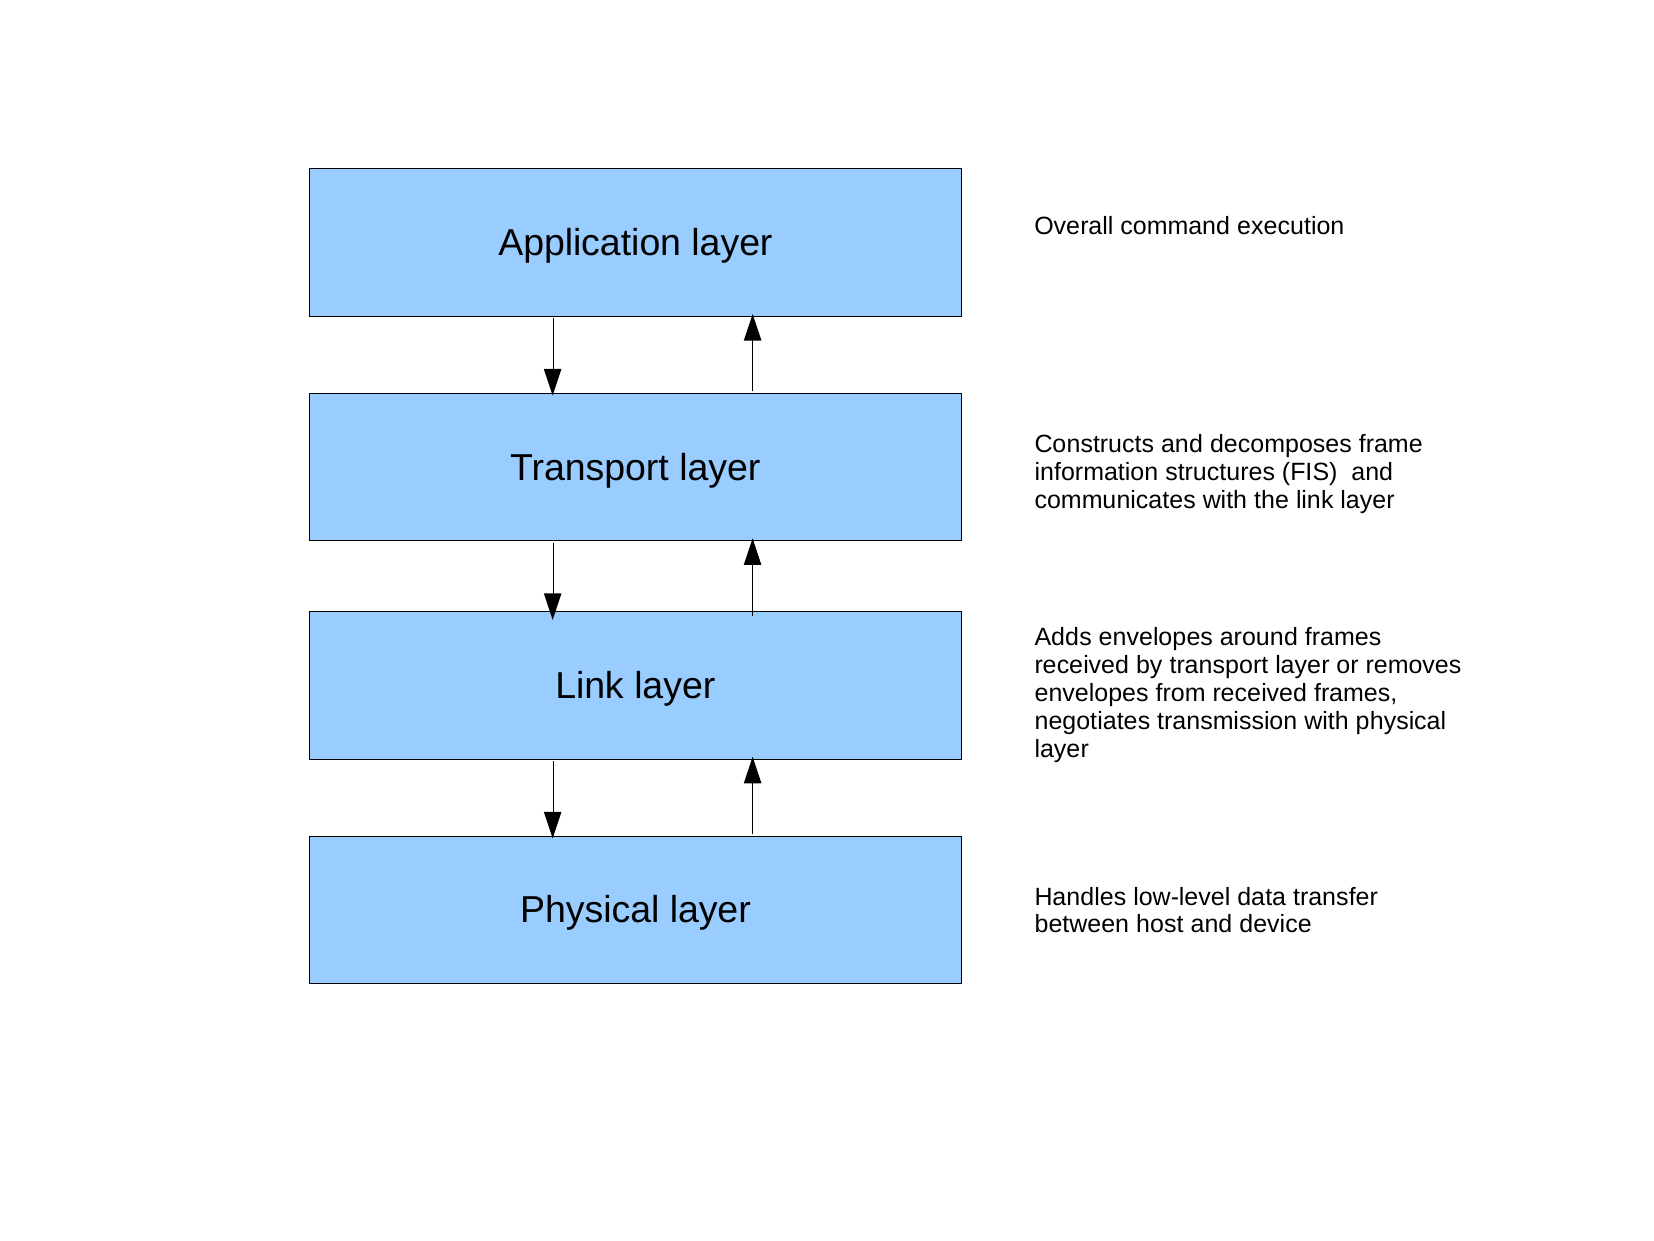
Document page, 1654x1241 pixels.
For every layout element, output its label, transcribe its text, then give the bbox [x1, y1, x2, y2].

text_box Constructs and decomposes frame information structures (FIS) and communicates with the link layer [1019, 422, 1479, 522]
text_box Link layer [309, 611, 962, 760]
text_box Physical layer [309, 836, 962, 984]
text_box Application layer [309, 168, 962, 317]
text_box Overall command execution [1019, 203, 1479, 247]
text_box Adds envelopes around frames received by transport layer or removes envelopes from received frames, negotiates transmission with physical layer [1019, 615, 1479, 770]
text_box Handles low-level data transfer between host and device [1019, 874, 1479, 946]
text_box Transport layer [309, 393, 962, 541]
